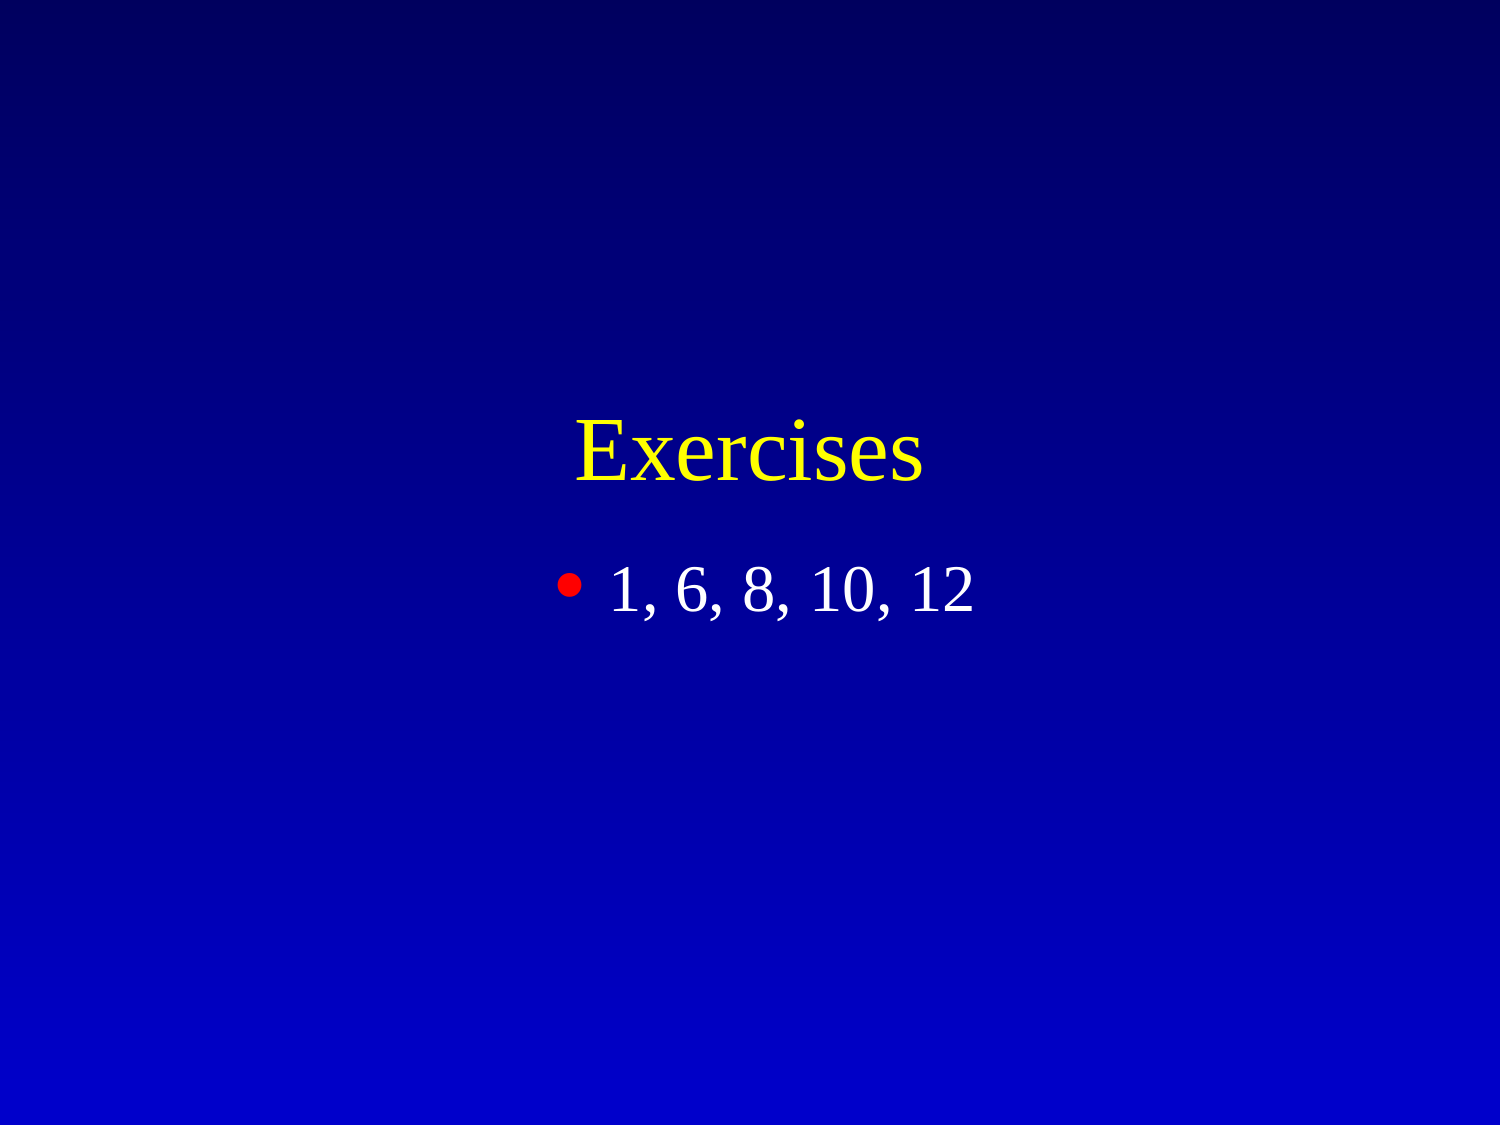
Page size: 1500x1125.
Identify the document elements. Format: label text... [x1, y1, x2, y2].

title Exercises [112, 349, 1388, 538]
list 1, 6, 8, 10, 12 [537, 537, 1388, 1000]
